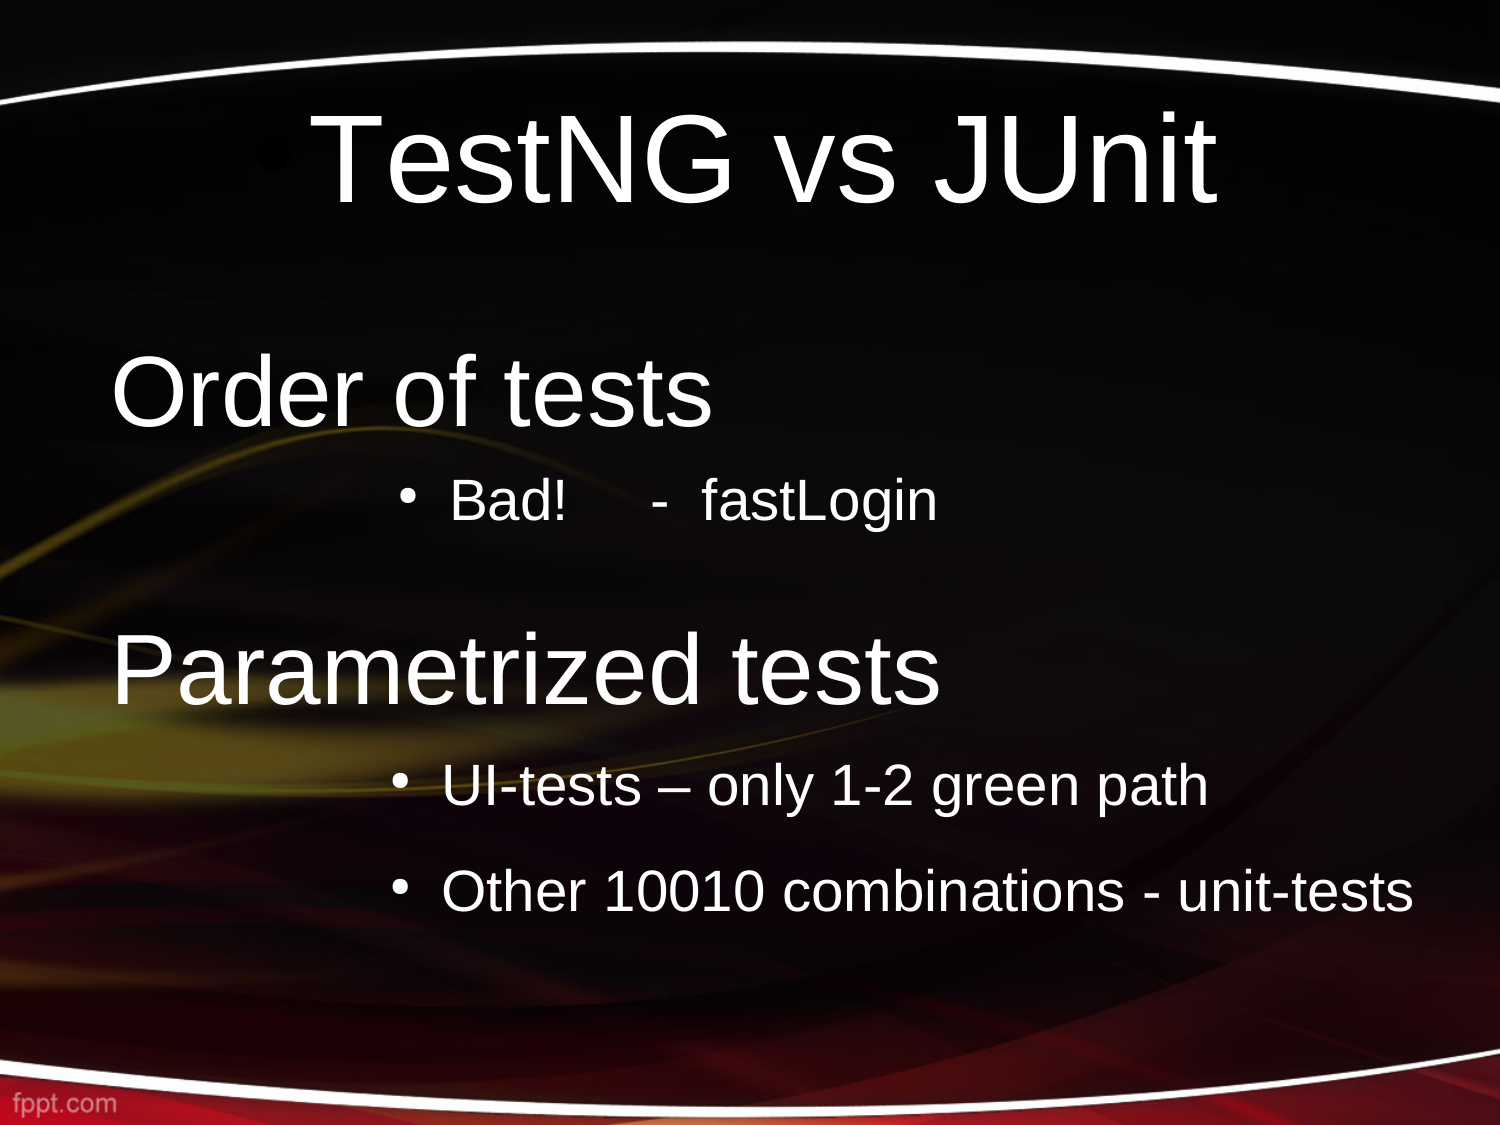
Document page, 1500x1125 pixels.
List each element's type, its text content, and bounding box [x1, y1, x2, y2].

title UI-tests – only 1-2 green path [375, 723, 1441, 829]
title Other 10010 combinations - unit-tests [375, 829, 1441, 947]
title Bad! - fastLogin [382, 403, 1193, 591]
picture [0, 0, 1500, 1125]
title Parametrized tests [95, 570, 1411, 759]
list TestNG vs JUnit [237, 49, 1234, 255]
title Order of tests [95, 292, 1411, 481]
